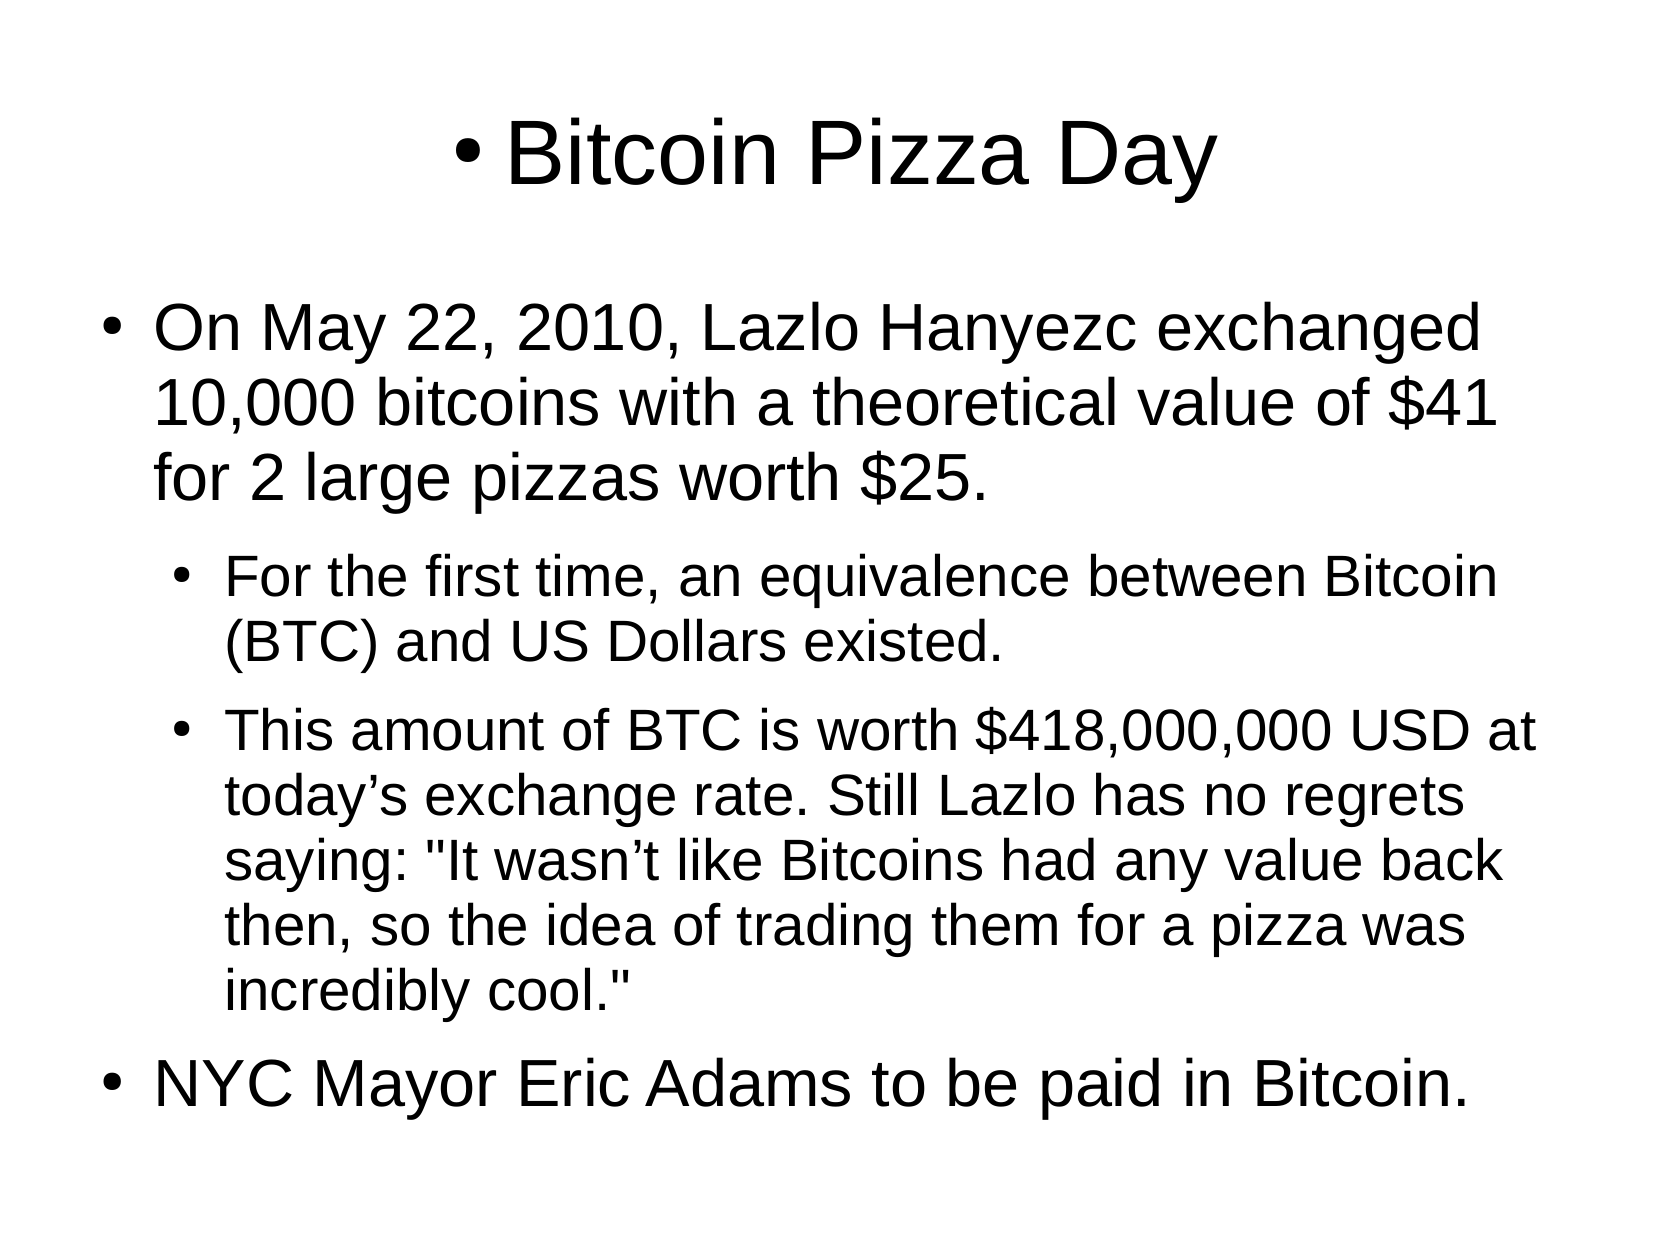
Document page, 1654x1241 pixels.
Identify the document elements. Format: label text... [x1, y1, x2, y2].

title Bitcoin Pizza Day [82, 49, 1571, 257]
list On May 22, 2010, Lazlo Hanyezc exchanged 10,000 bitcoins with a theoretical value of $41 for 2 large pizzas worth $25. For the first time, an equivalence between Bitcoin (BTC) and US Dollars existed. This amount of BTC is worth $418,000,000 USD at today’s exchange rate. Still Lazlo has no regrets saying: "It wasn’t like Bitcoins had any value back then, so the idea of trading them for a pizza was incredibly cool." NYC Mayor Eric Adams to be paid in Bitcoin. [82, 290, 1571, 1122]
